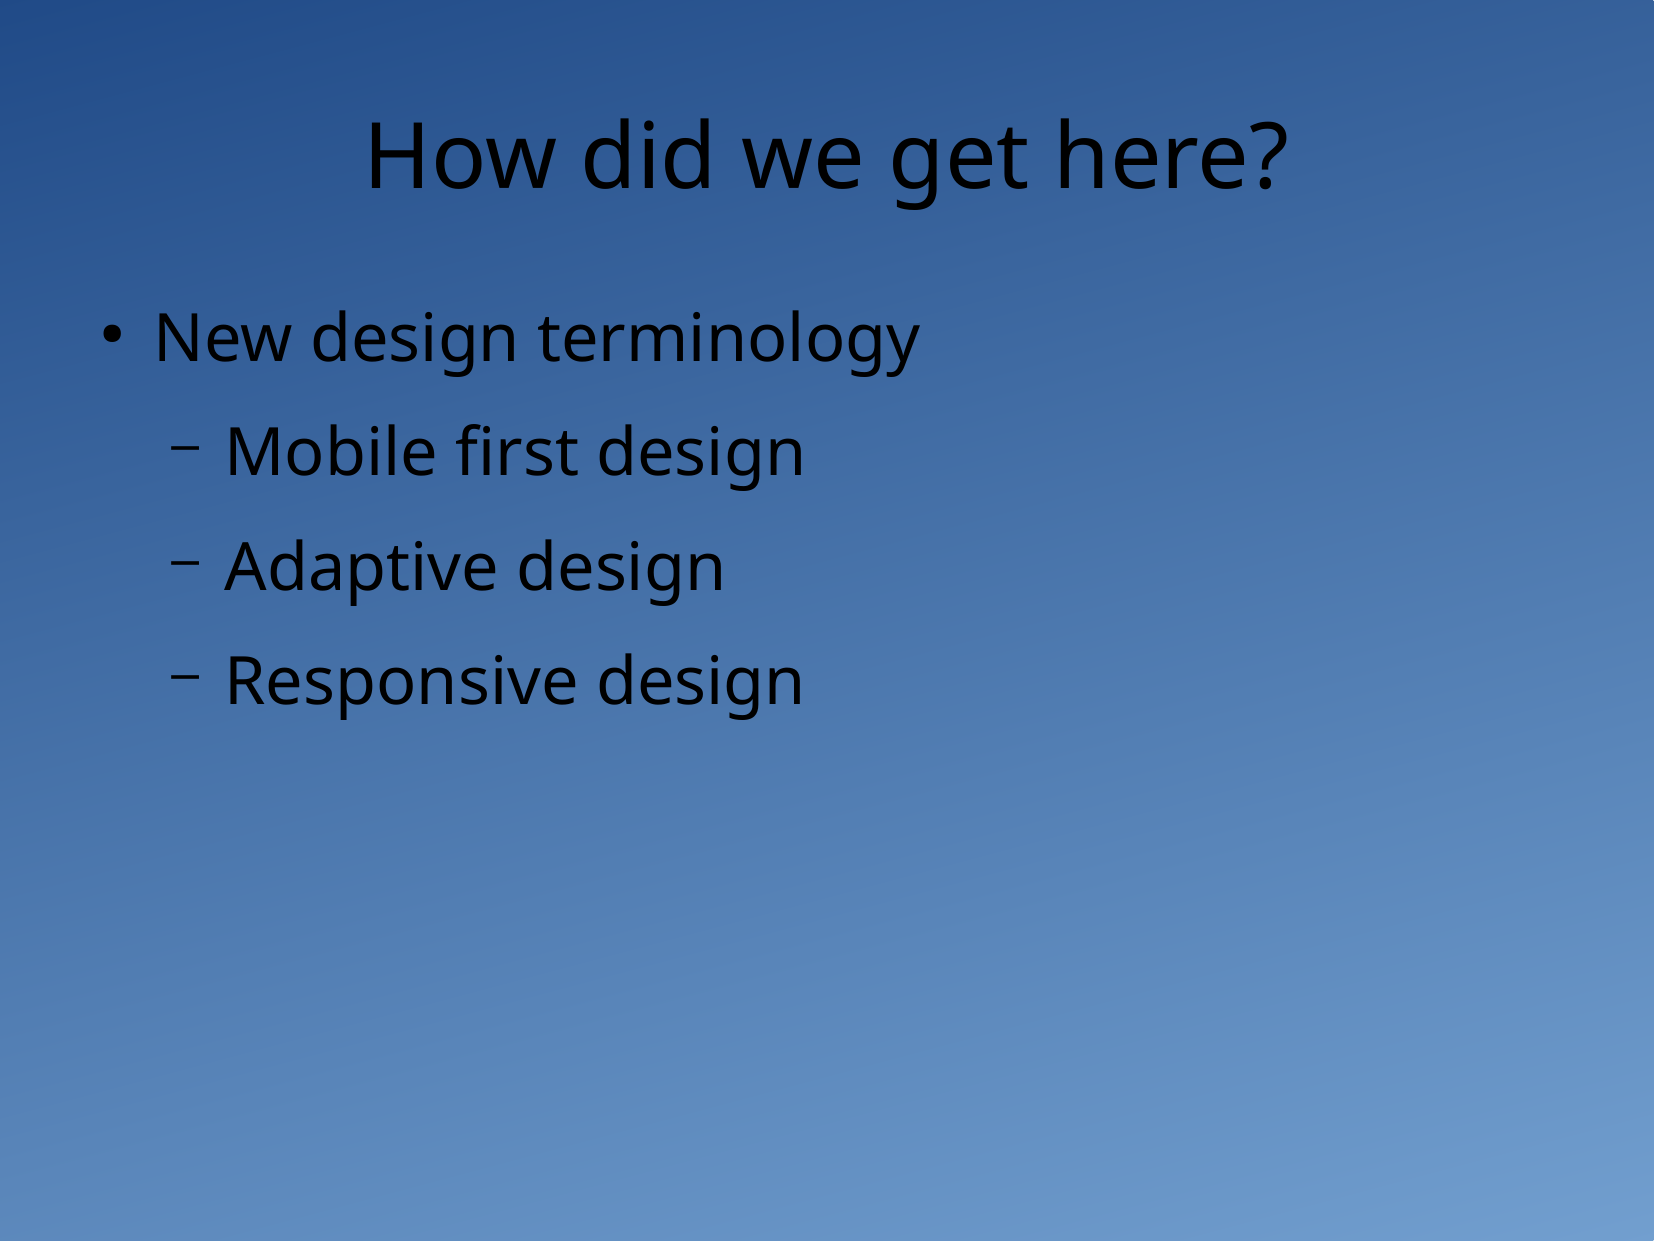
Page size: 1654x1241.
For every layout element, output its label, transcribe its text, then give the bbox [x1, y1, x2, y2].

title How did we get here? [82, 49, 1571, 257]
list New design terminology Mobile first design Adaptive design Responsive design [82, 290, 1571, 1010]
